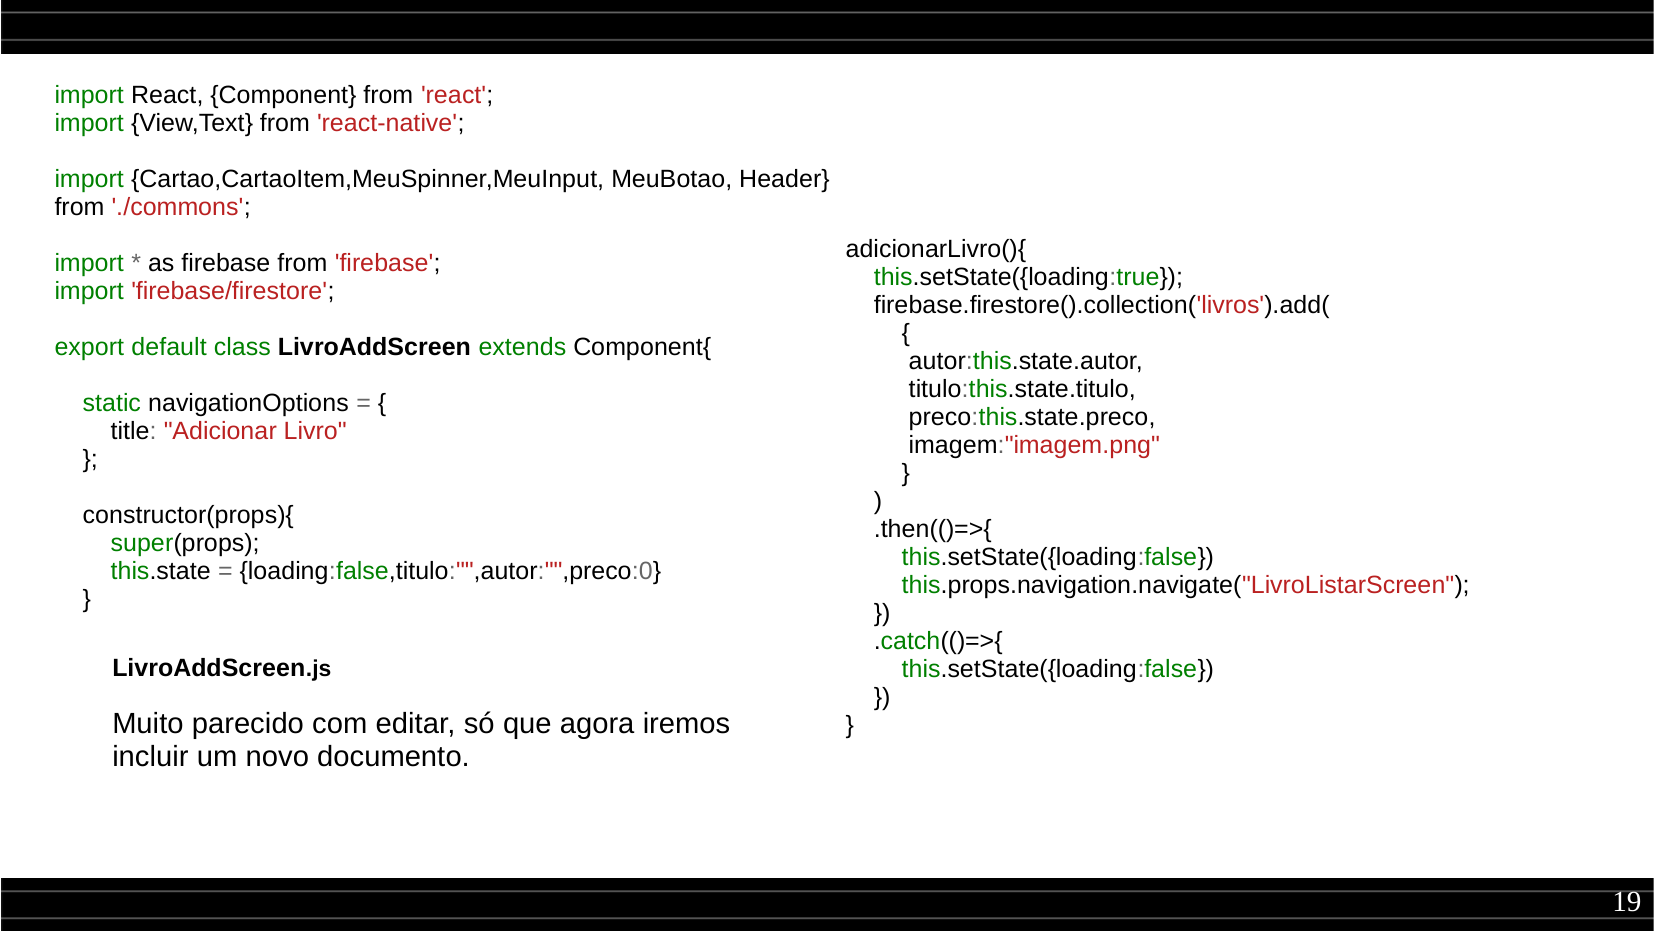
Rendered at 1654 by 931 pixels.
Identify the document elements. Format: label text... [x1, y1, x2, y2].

text_box import React, {Component} from 'react'; import {View,Text} from 'react-native'; import {Cartao,CartaoItem,MeuSpinner,MeuInput, MeuBotao, Header} from './commons'; import * as firebase from 'firebase'; import 'firebase/firestore'; export default class LivroAddScreen extends Component{ static navigationOptions = { title: "Adicionar Livro" }; constructor(props){ super(props); this.state = {loading:false,titulo:"",autor:"",preco:0} } [39, 73, 896, 676]
text_box adicionarLivro(){ this.setState({loading:true}); firebase.firestore().collection('livros').add( { autor:this.state.autor, titulo:this.state.titulo, preco:this.state.preco, imagem:"imagem.png" } ) .then(()=>{ this.setState({loading:false}) this.props.navigation.navigate("LivroListarScreen"); }) .catch(()=>{ this.setState({loading:false}) }) } [802, 227, 1618, 803]
text_box LivroAddScreen.js Muito parecido com editar, só que agora iremos incluir um novo documento. [97, 646, 761, 829]
picture [1, 0, 1654, 54]
picture [1, 878, 1654, 931]
